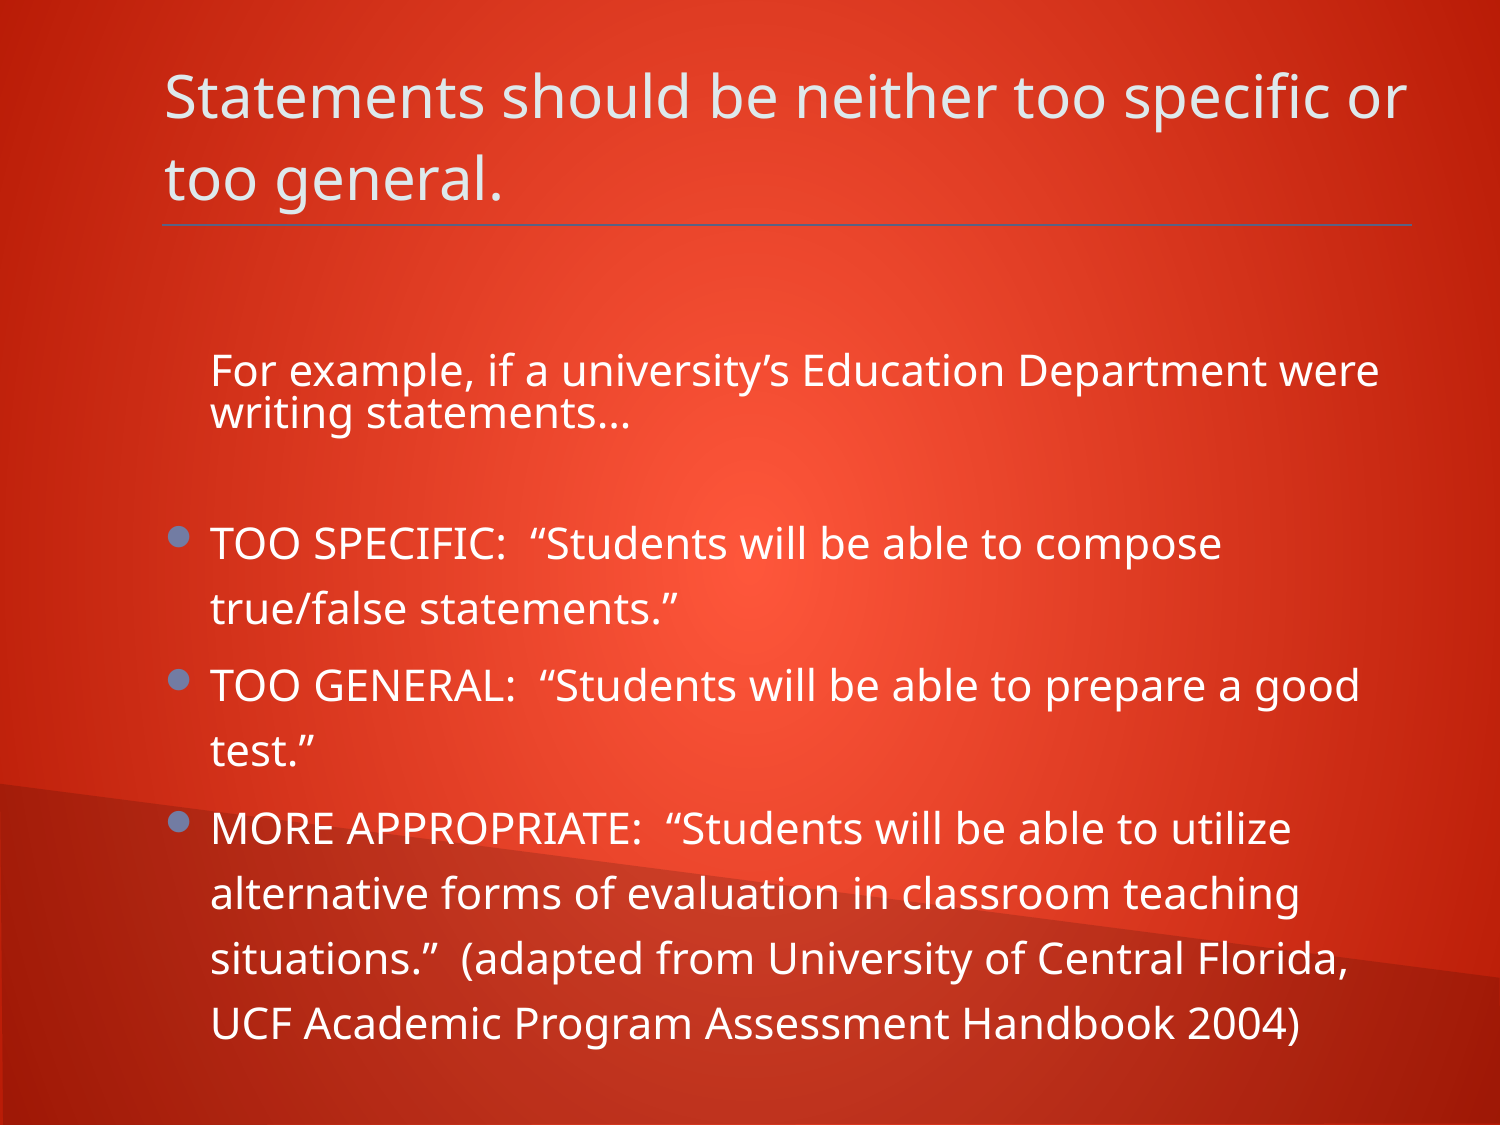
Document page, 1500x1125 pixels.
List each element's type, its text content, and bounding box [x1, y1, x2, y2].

title Statements should be neither too specific or too general. [150, 45, 1425, 233]
list For example, if a university’s Education Department were writing statements… TOO SPECIFIC: “Students will be able to compose true/false statements.” TOO GENERAL: “Students will be able to prepare a good test.” MORE APPROPRIATE: “Students will be able to utilize alternative forms of evaluation in classroom teaching situations.” (adapted from University of Central Florida, UCF Academic Program Assessment Handbook 2004) [150, 237, 1425, 988]
